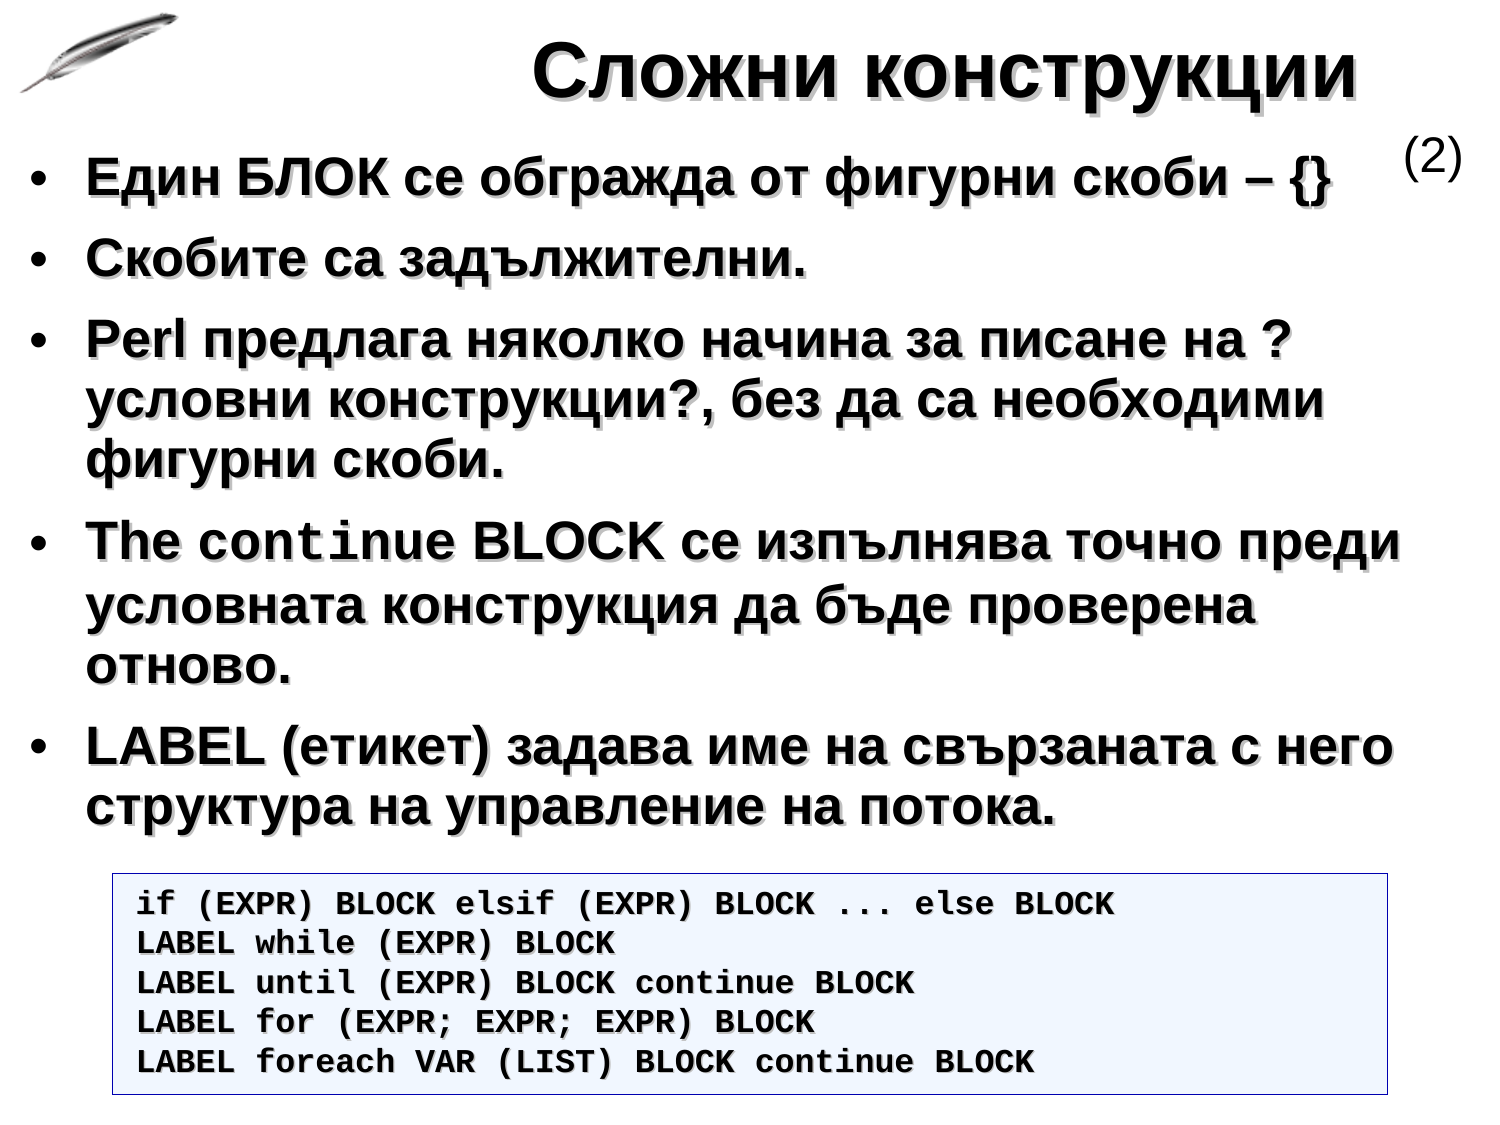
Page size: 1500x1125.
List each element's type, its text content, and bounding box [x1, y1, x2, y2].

text_box if (EXPR) BLOCK elsif (EXPR) BLOCK ... else BLOCK LABEL while (EXPR) BLOCK LABEL until (EXPR) BLOCK continue BLOCK LABEL for (EXPR; EXPR; EXPR) BLOCK LABEL foreach VAR (LIST) BLOCK continue BLOCK [111, 872, 1388, 1095]
list Един БЛОК се обгражда от фигурни скоби – {} Скобите са задължителни. Perl предлага няколко начина за писане на ?условни конструкции?, без да са необходими фигурни скоби. The continue BLOCK се изпълнява точно преди условната конструкция да бъде проверена отново. LABEL (етикет) задава име на свързаната с него структура на управление на потока. [29, 147, 1477, 1125]
picture [16, 11, 184, 95]
title Сложни конструкции [531, 0, 1400, 147]
text_box (2) [1387, 118, 1479, 213]
